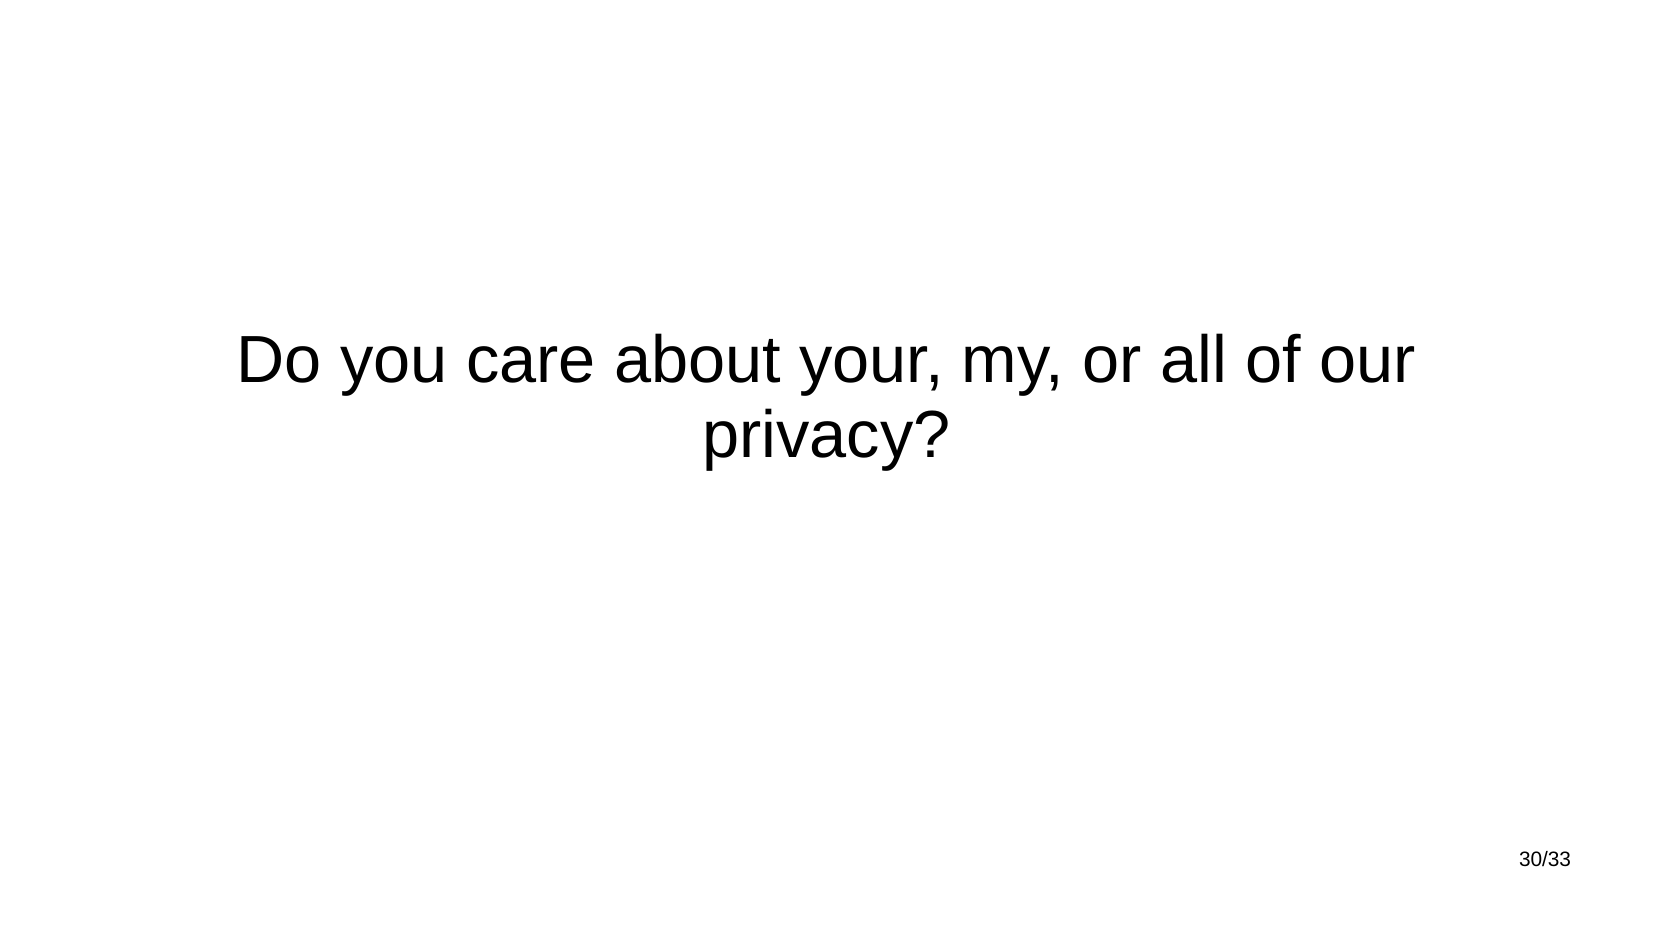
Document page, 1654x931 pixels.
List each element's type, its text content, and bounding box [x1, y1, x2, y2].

subtitle Do you care about your, my, or all of our privacy? [82, 37, 1571, 757]
